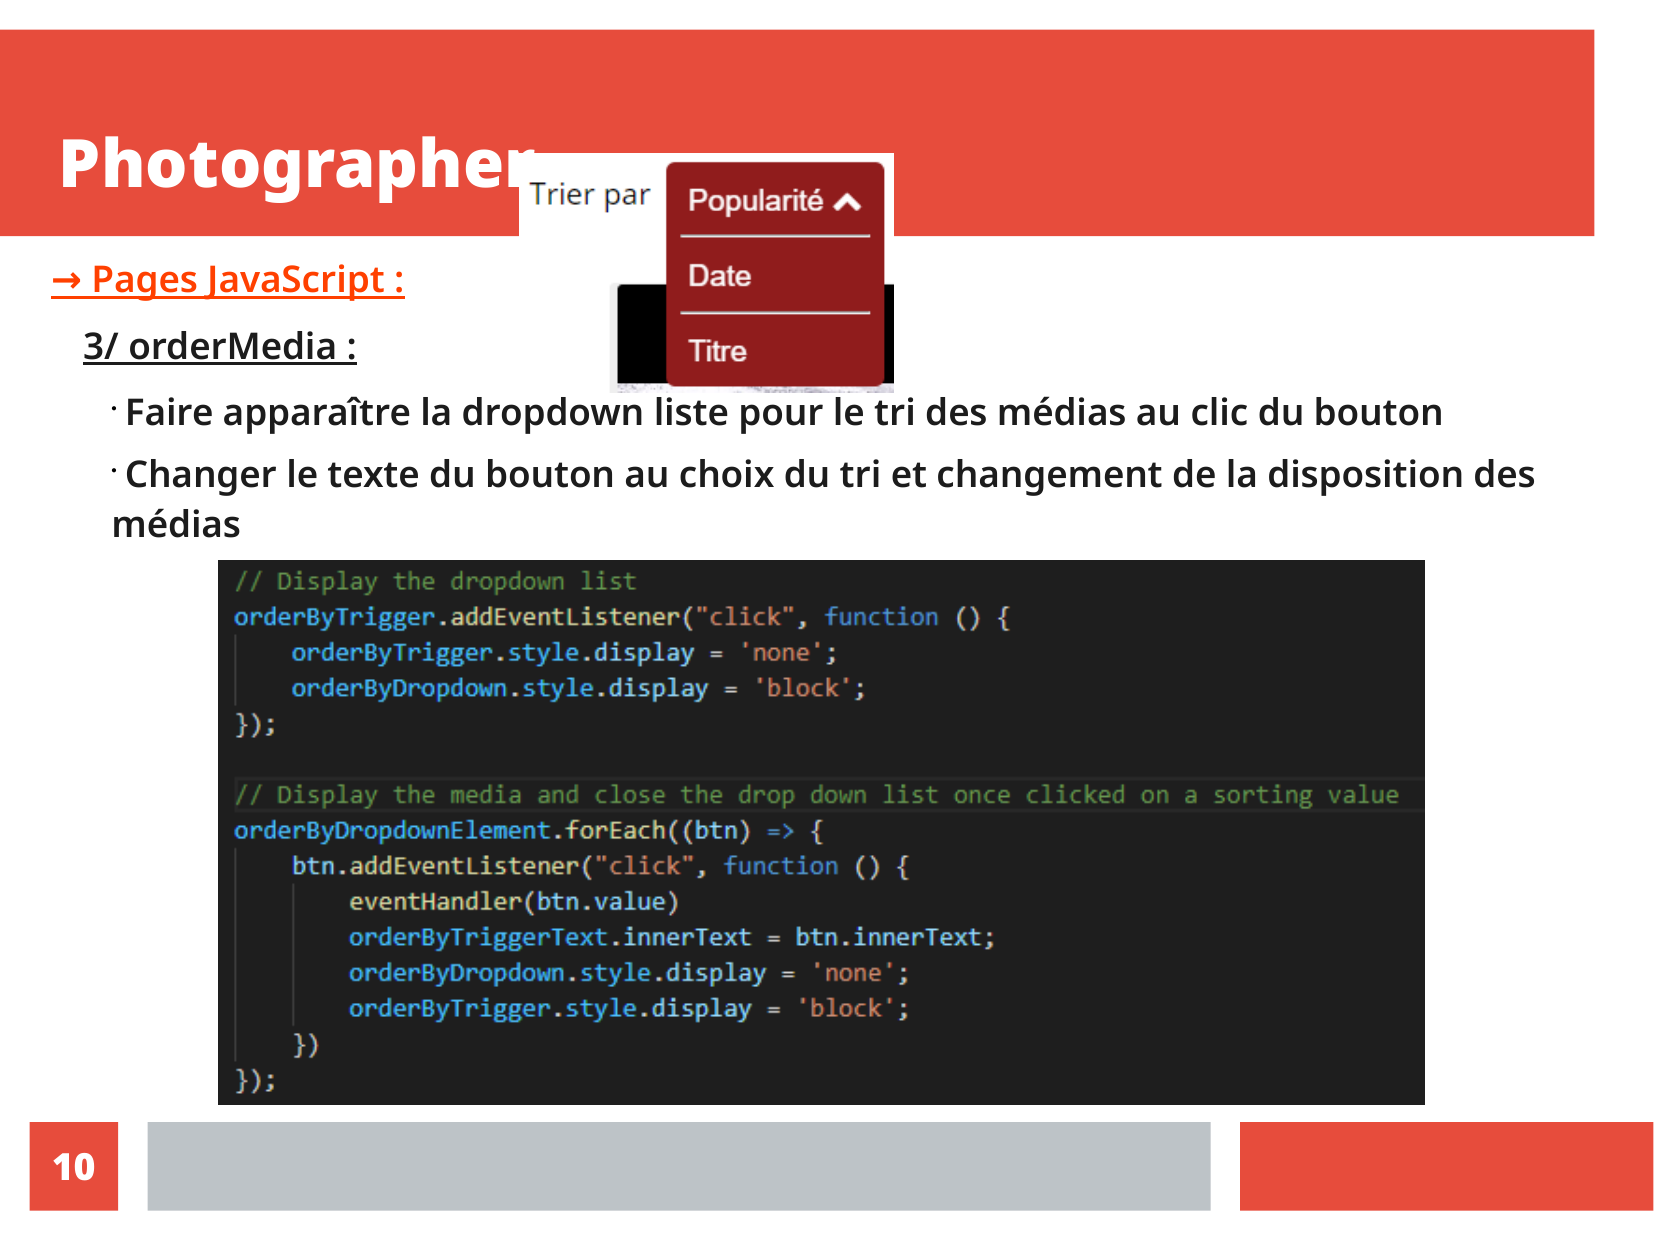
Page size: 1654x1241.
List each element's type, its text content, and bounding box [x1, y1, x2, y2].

list → Pages JavaScript : 3/ orderMedia : Faire apparaître la dropdown liste pour le tri des médias au clic du bouton Changer le texte du bouton au choix du tri et changement de la disposition des médias [47, 253, 1607, 556]
picture [519, 153, 894, 393]
picture [218, 560, 1425, 1105]
title Photographer [59, 59, 1595, 207]
